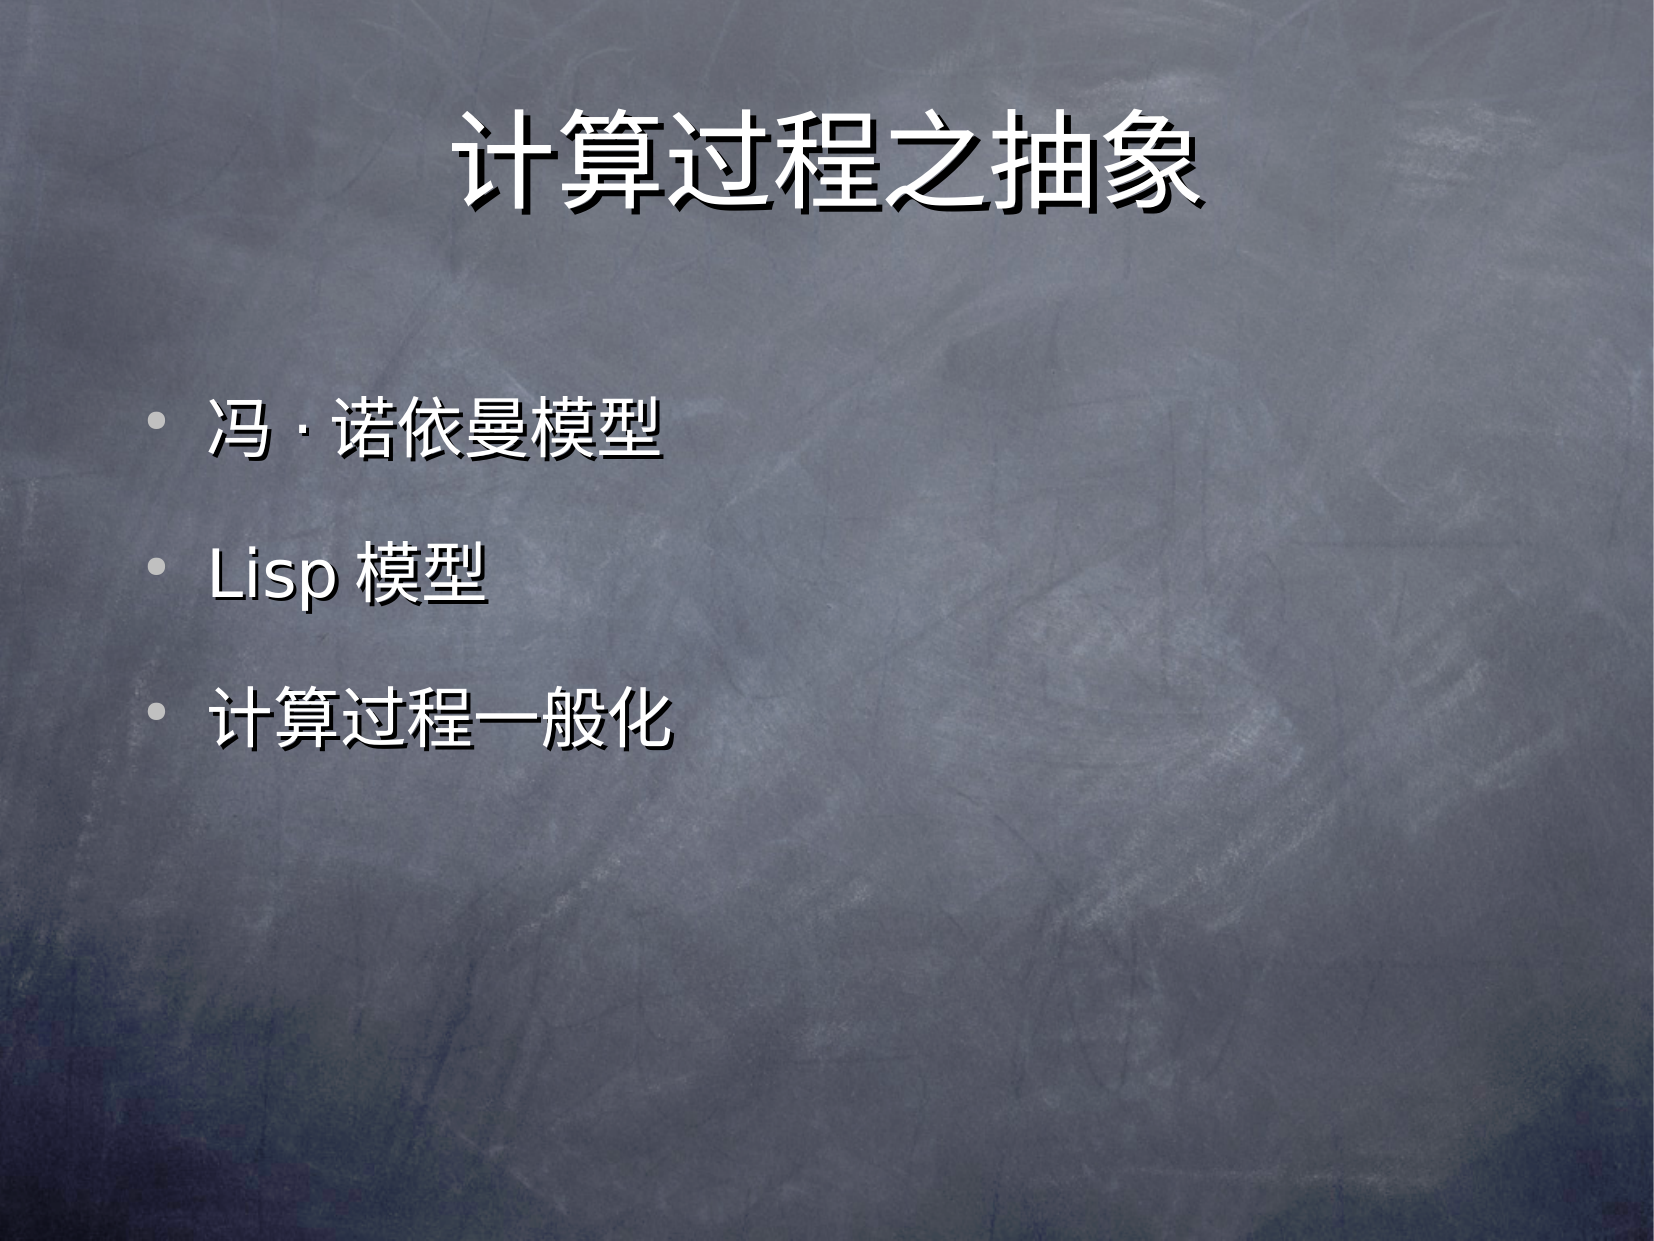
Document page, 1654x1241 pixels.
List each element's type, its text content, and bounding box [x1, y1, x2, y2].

text_box 冯·诺依曼模型 Lisp模型 计算过程一般化 [129, 318, 1524, 687]
title 计算过程之抽象 [82, 49, 1571, 257]
picture [0, 0, 1654, 1241]
